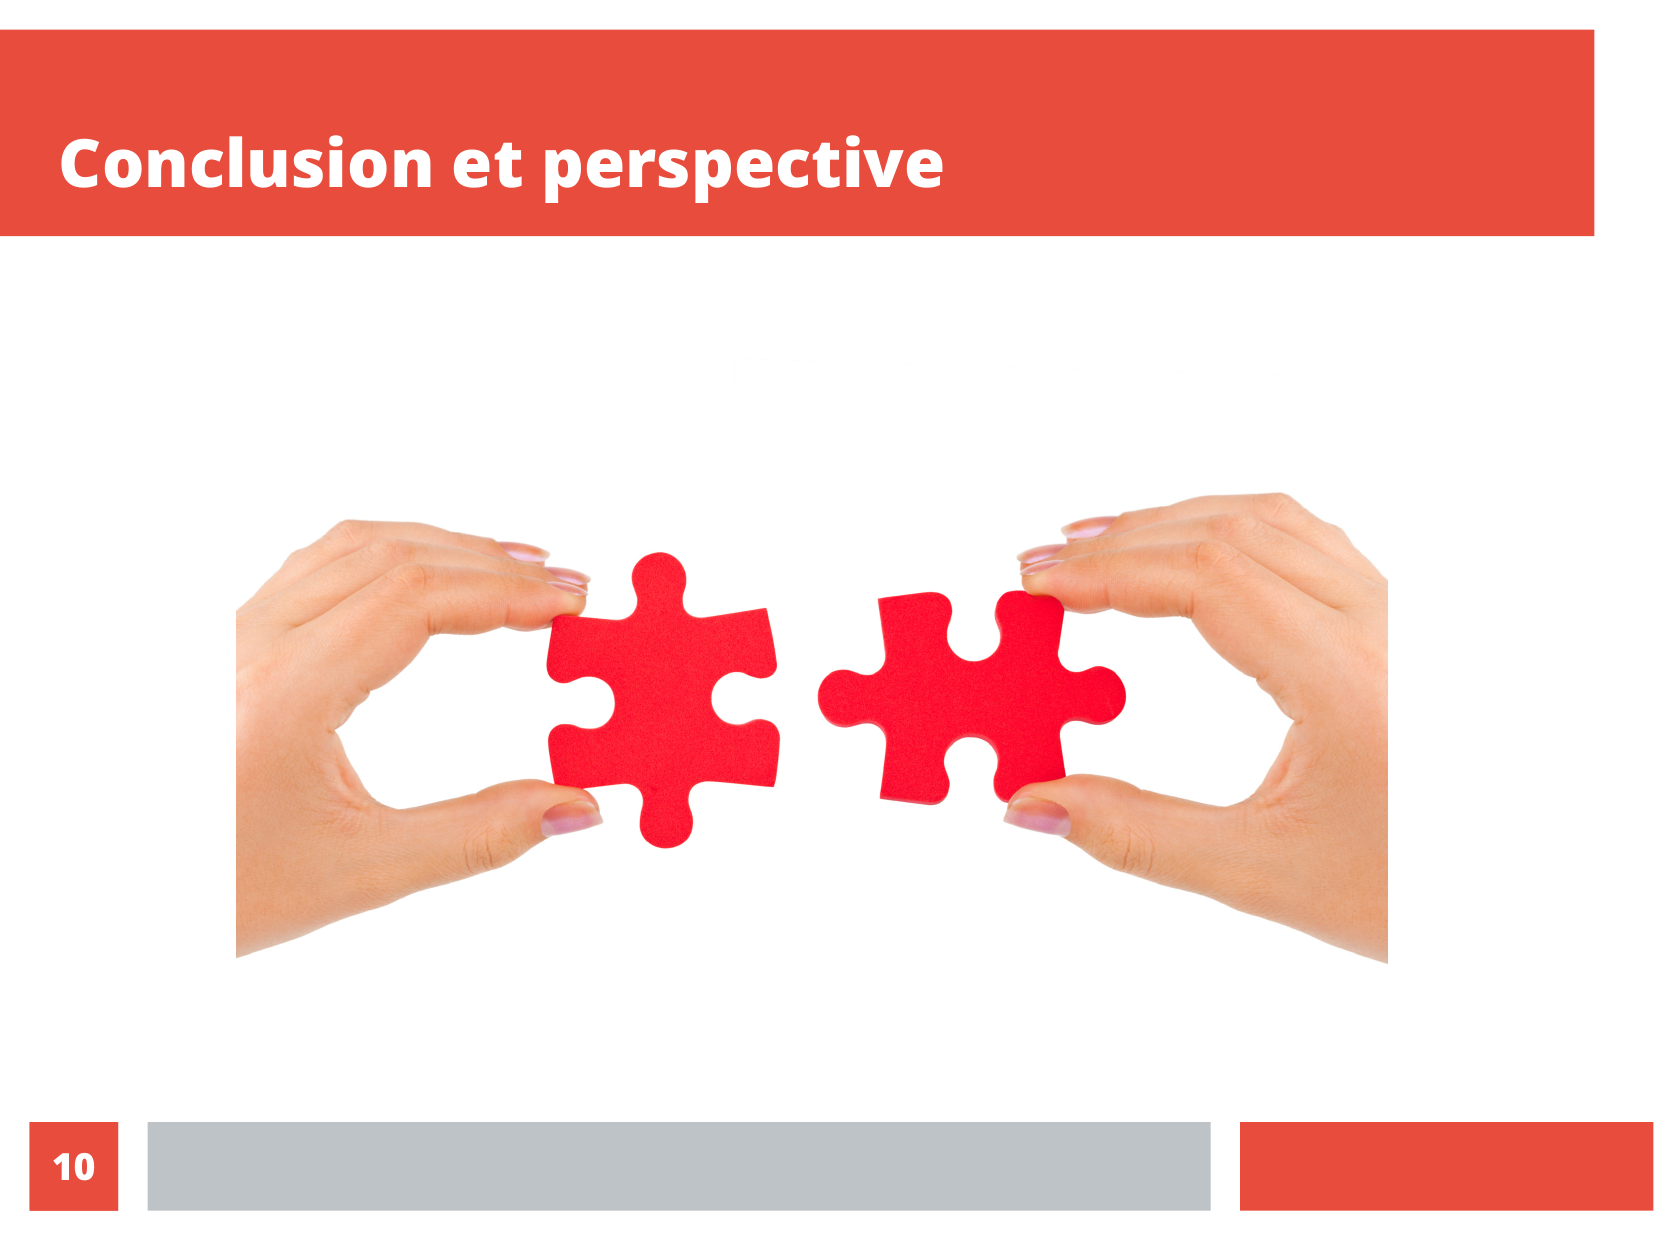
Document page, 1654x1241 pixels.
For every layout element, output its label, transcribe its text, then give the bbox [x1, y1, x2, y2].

picture [236, 324, 1388, 1093]
title Conclusion et perspective [59, 59, 1595, 207]
